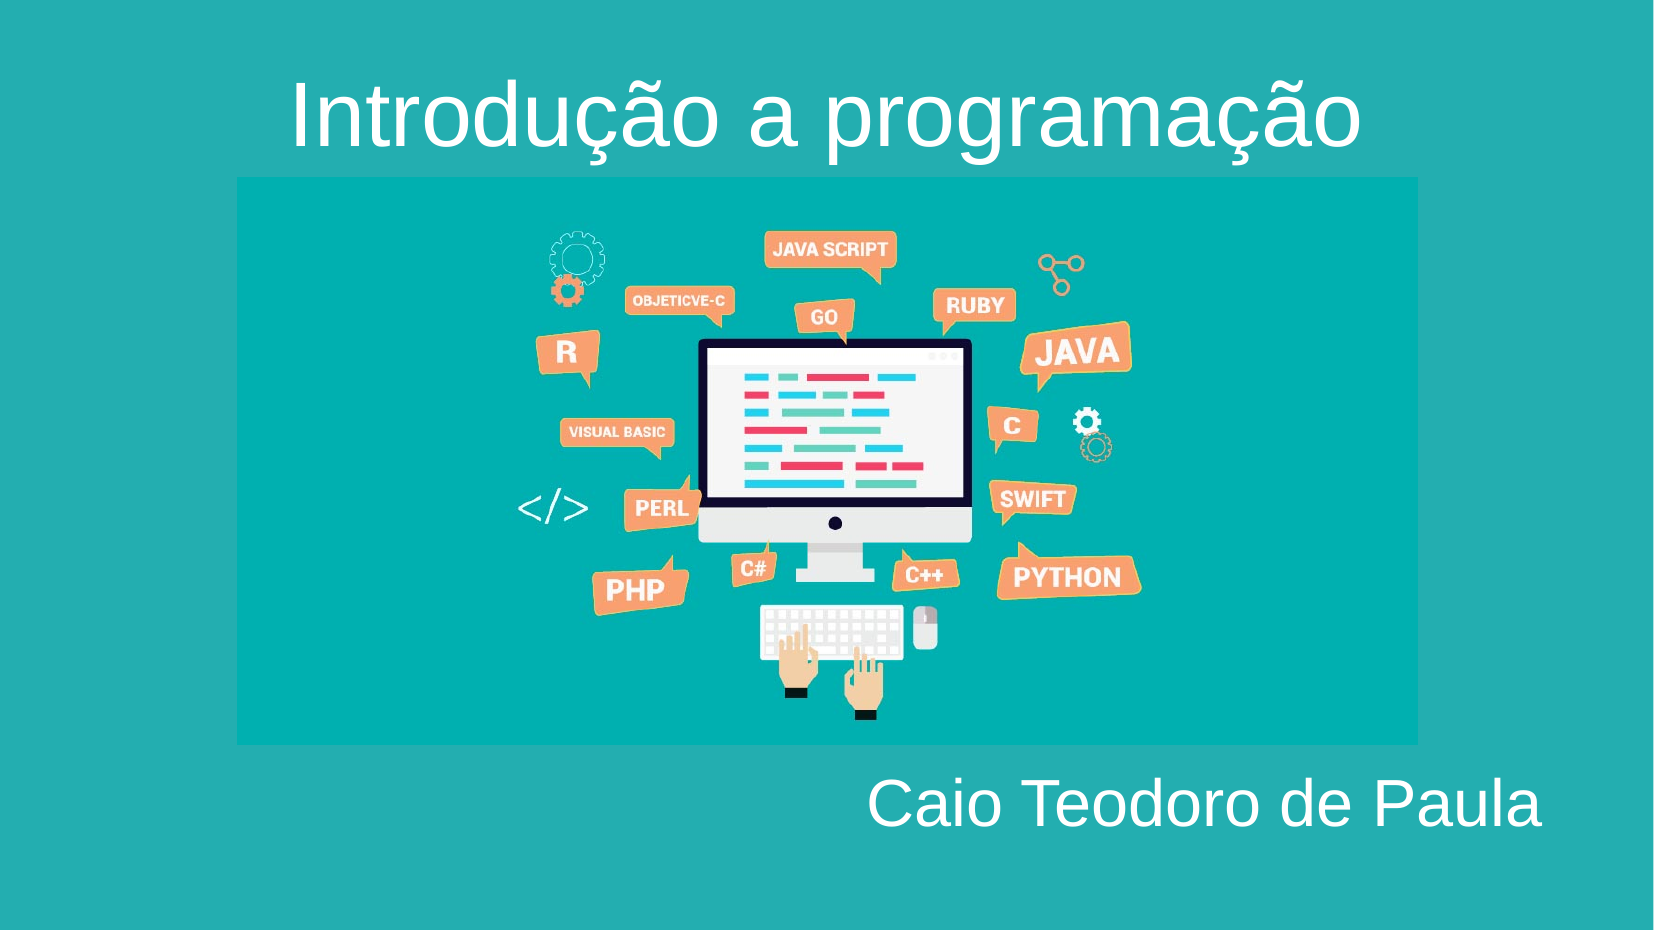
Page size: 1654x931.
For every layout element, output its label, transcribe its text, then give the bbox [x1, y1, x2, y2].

subtitle Caio Teodoro de Paula [755, 708, 1654, 899]
picture [237, 177, 1418, 745]
title Introdução a programação [82, 37, 1571, 193]
